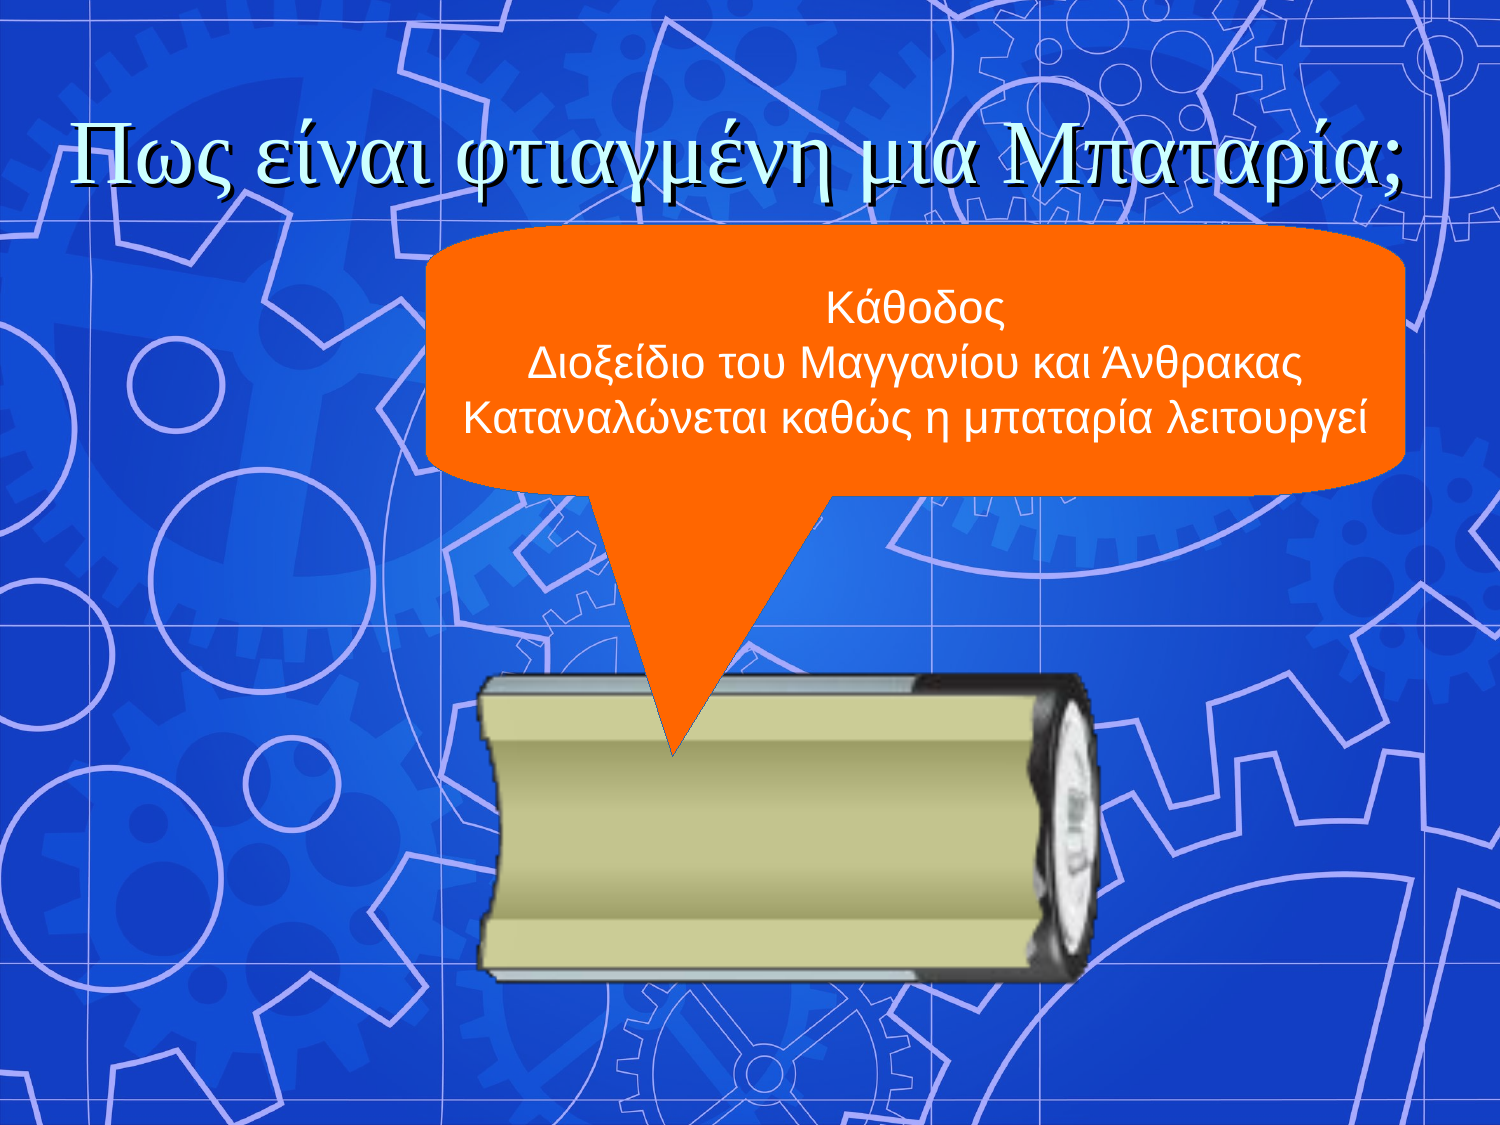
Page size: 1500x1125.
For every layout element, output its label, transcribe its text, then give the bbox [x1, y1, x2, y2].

title Πως είναι φτιαγμένη μια Μπαταρία; [35, 83, 1441, 179]
text_box Κάθοδος Διοξείδιο του Μαγγανίου και Άνθρακας Καταναλώνεται καθώς η μπαταρία λειτουργεί [425, 224, 1406, 757]
picture [382, 636, 1146, 1010]
